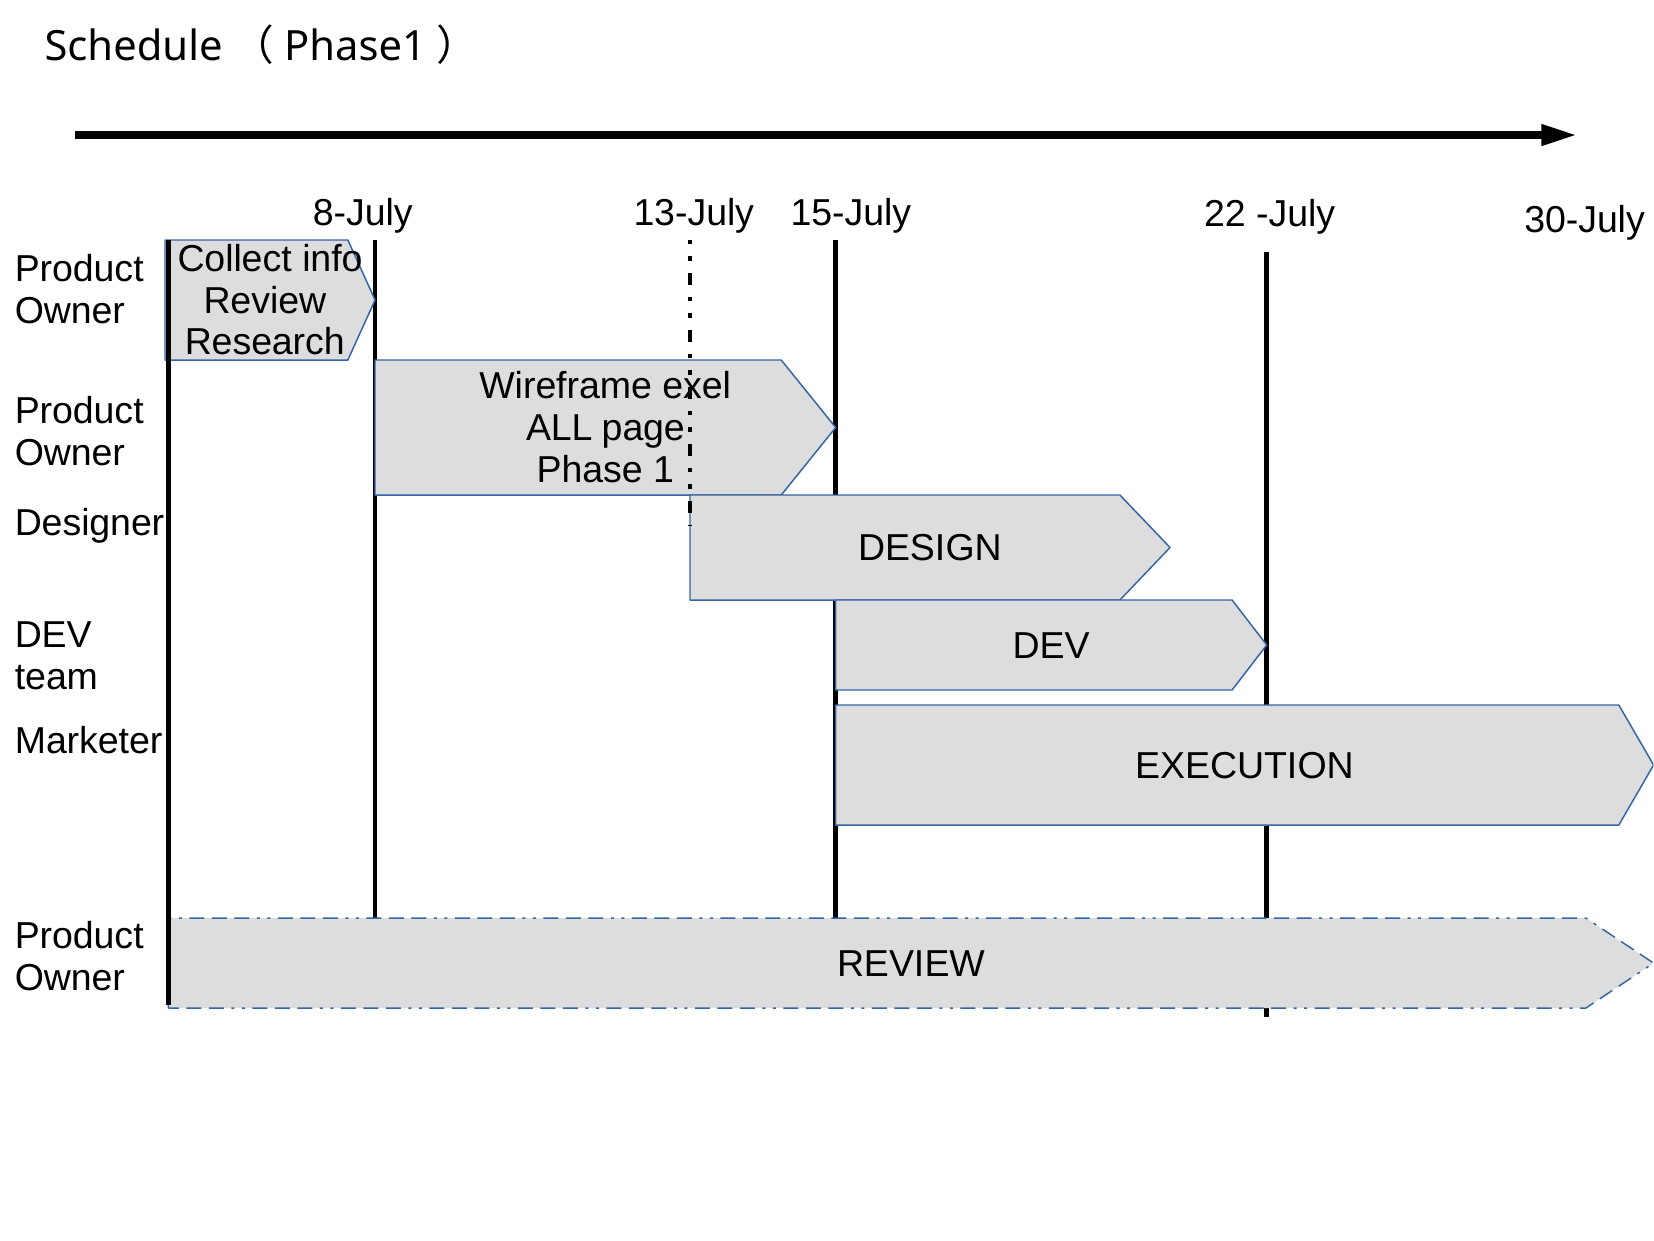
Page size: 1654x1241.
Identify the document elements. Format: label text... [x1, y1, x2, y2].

text_box Collect info Review Research [171, 240, 376, 361]
text_box Designer [0, 493, 181, 599]
text_box 30-July [1505, 187, 1654, 252]
text_box 13-July [615, 180, 796, 245]
title Schedule（Phase1） [29, 8, 1258, 80]
text_box Product Owner [0, 240, 166, 346]
text_box Marketer [0, 712, 196, 818]
text_box REVIEW [168, 918, 1654, 1009]
text_box 8-July [294, 180, 475, 245]
text_box DEV team [0, 606, 166, 712]
text_box 15-July [796, 180, 953, 245]
text_box DEV [835, 600, 1267, 691]
text_box Wireframe exel ALL page Phase 1 [375, 360, 836, 496]
text_box Product Owner [0, 381, 166, 487]
text_box EXECUTION [835, 705, 1654, 826]
text_box DESIGN [690, 495, 1171, 601]
text_box 22 -July [1185, 181, 1366, 246]
text_box Product Owner [0, 907, 166, 1013]
